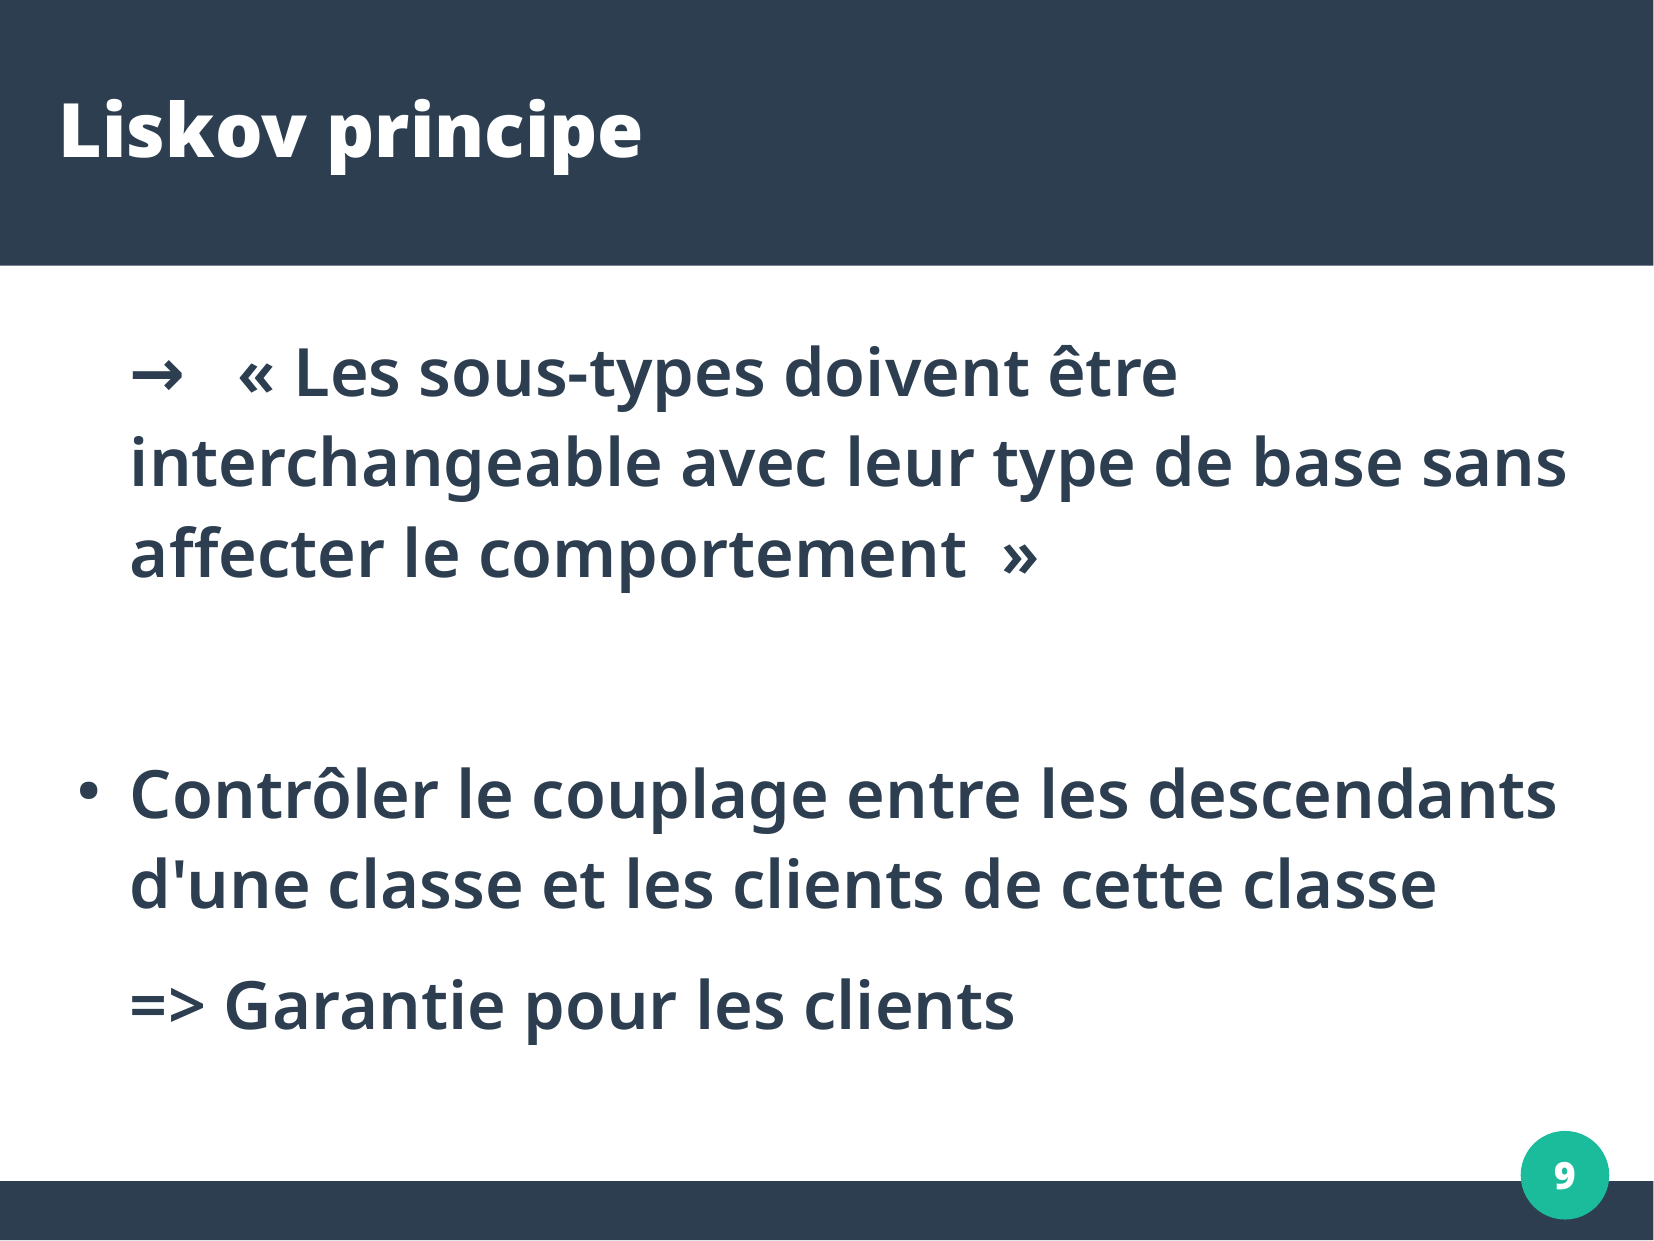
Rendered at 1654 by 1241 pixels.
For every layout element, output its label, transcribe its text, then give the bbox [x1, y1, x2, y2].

title Liskov principe [59, 49, 1595, 207]
list → « Les sous-types doivent être interchangeable avec leur type de base sans affecter le comportement » Contrôler le couplage entre les descendants d'une classe et les clients de cette classe => Garantie pour les clients [59, 324, 1595, 1152]
